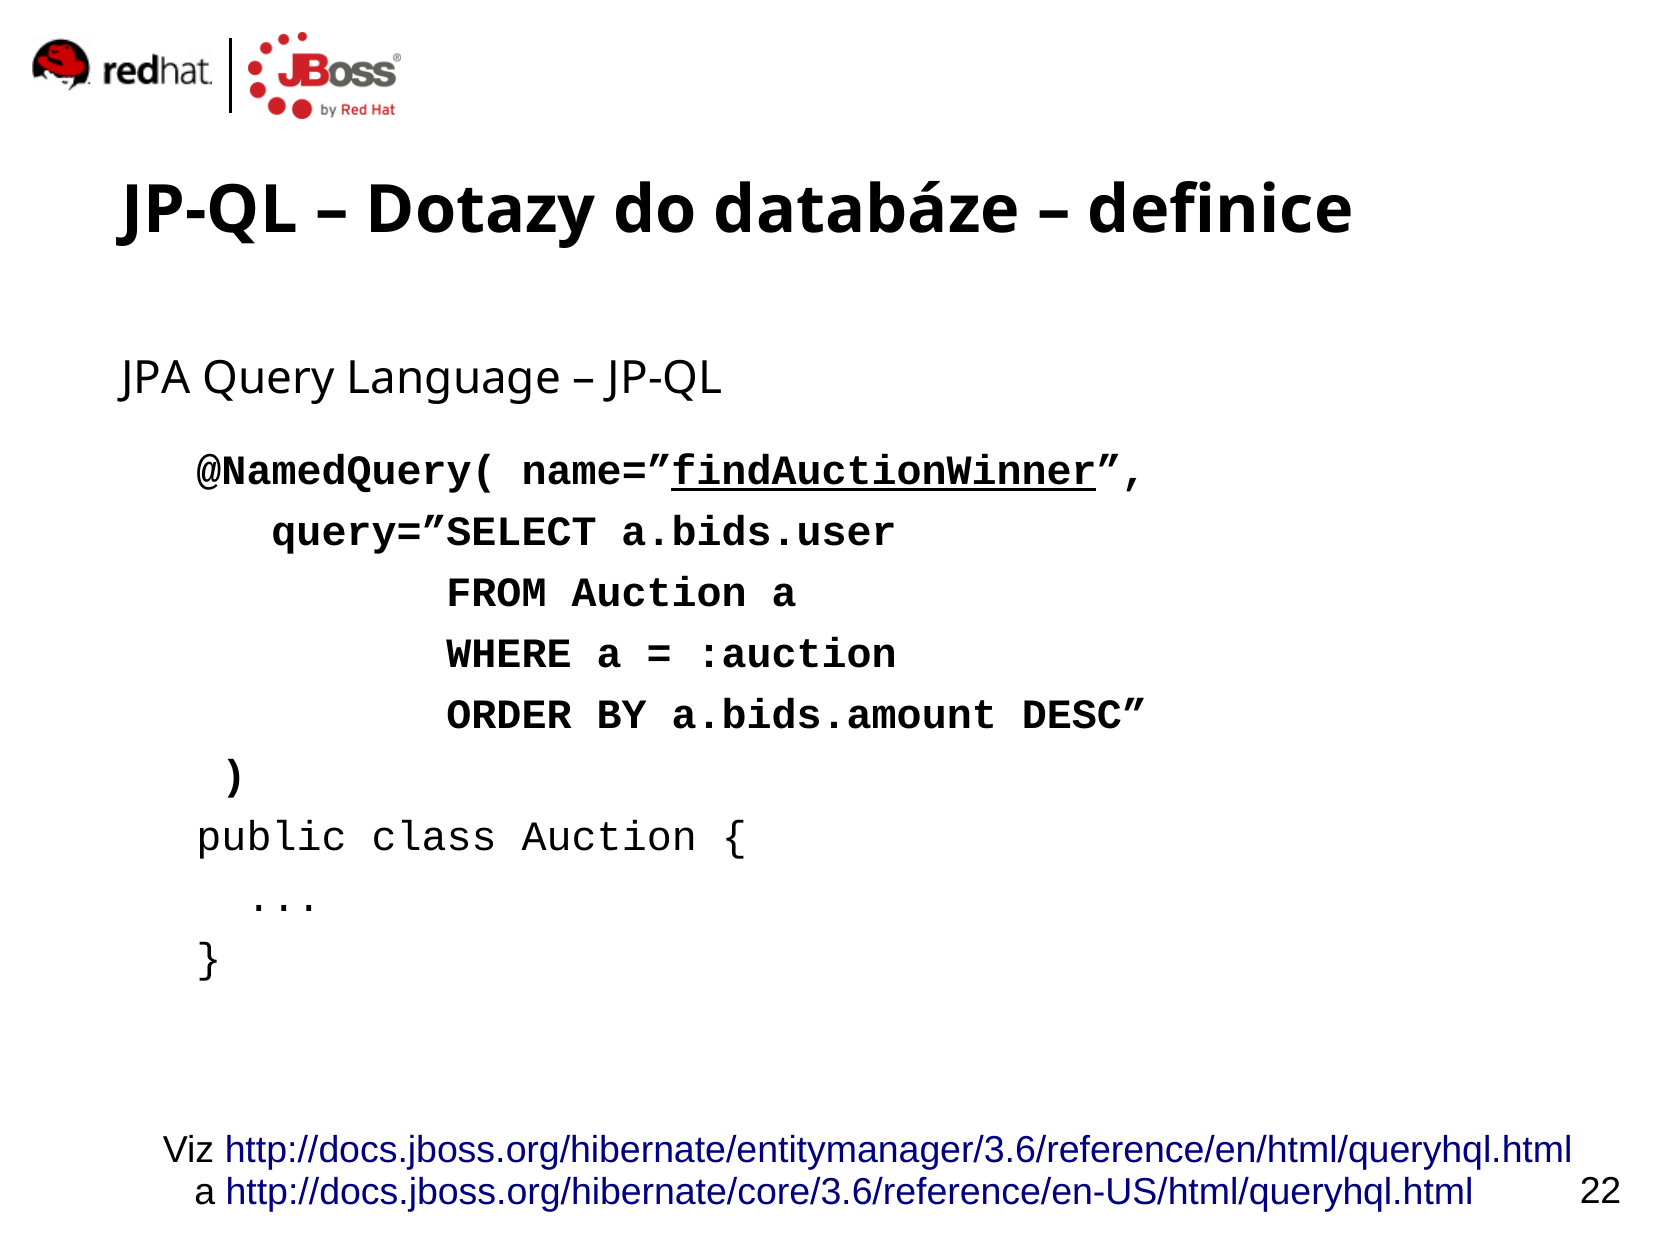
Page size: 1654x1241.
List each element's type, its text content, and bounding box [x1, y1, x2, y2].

list @NamedQuery( name=”findAuctionWinner”, query=”SELECT a.bids.user FROM Auction a WHERE a = :auction ORDER BY a.bids.amount DESC” ) public class Auction { ... } [121, 450, 1534, 1051]
picture [31, 37, 212, 98]
list JPA Query Language – JP-QL [121, 344, 1534, 413]
title JP-QL – Dotazy do databáze – definice [121, 110, 1534, 303]
picture [248, 32, 401, 110]
text_box Viz http://docs.jboss.org/hibernate/entitymanager/3.6/reference/en/html/queryhql.html a http://docs.jboss.org/hibernate/core/3.6/reference/en-US/html/queryhql.html [148, 1121, 1587, 1220]
